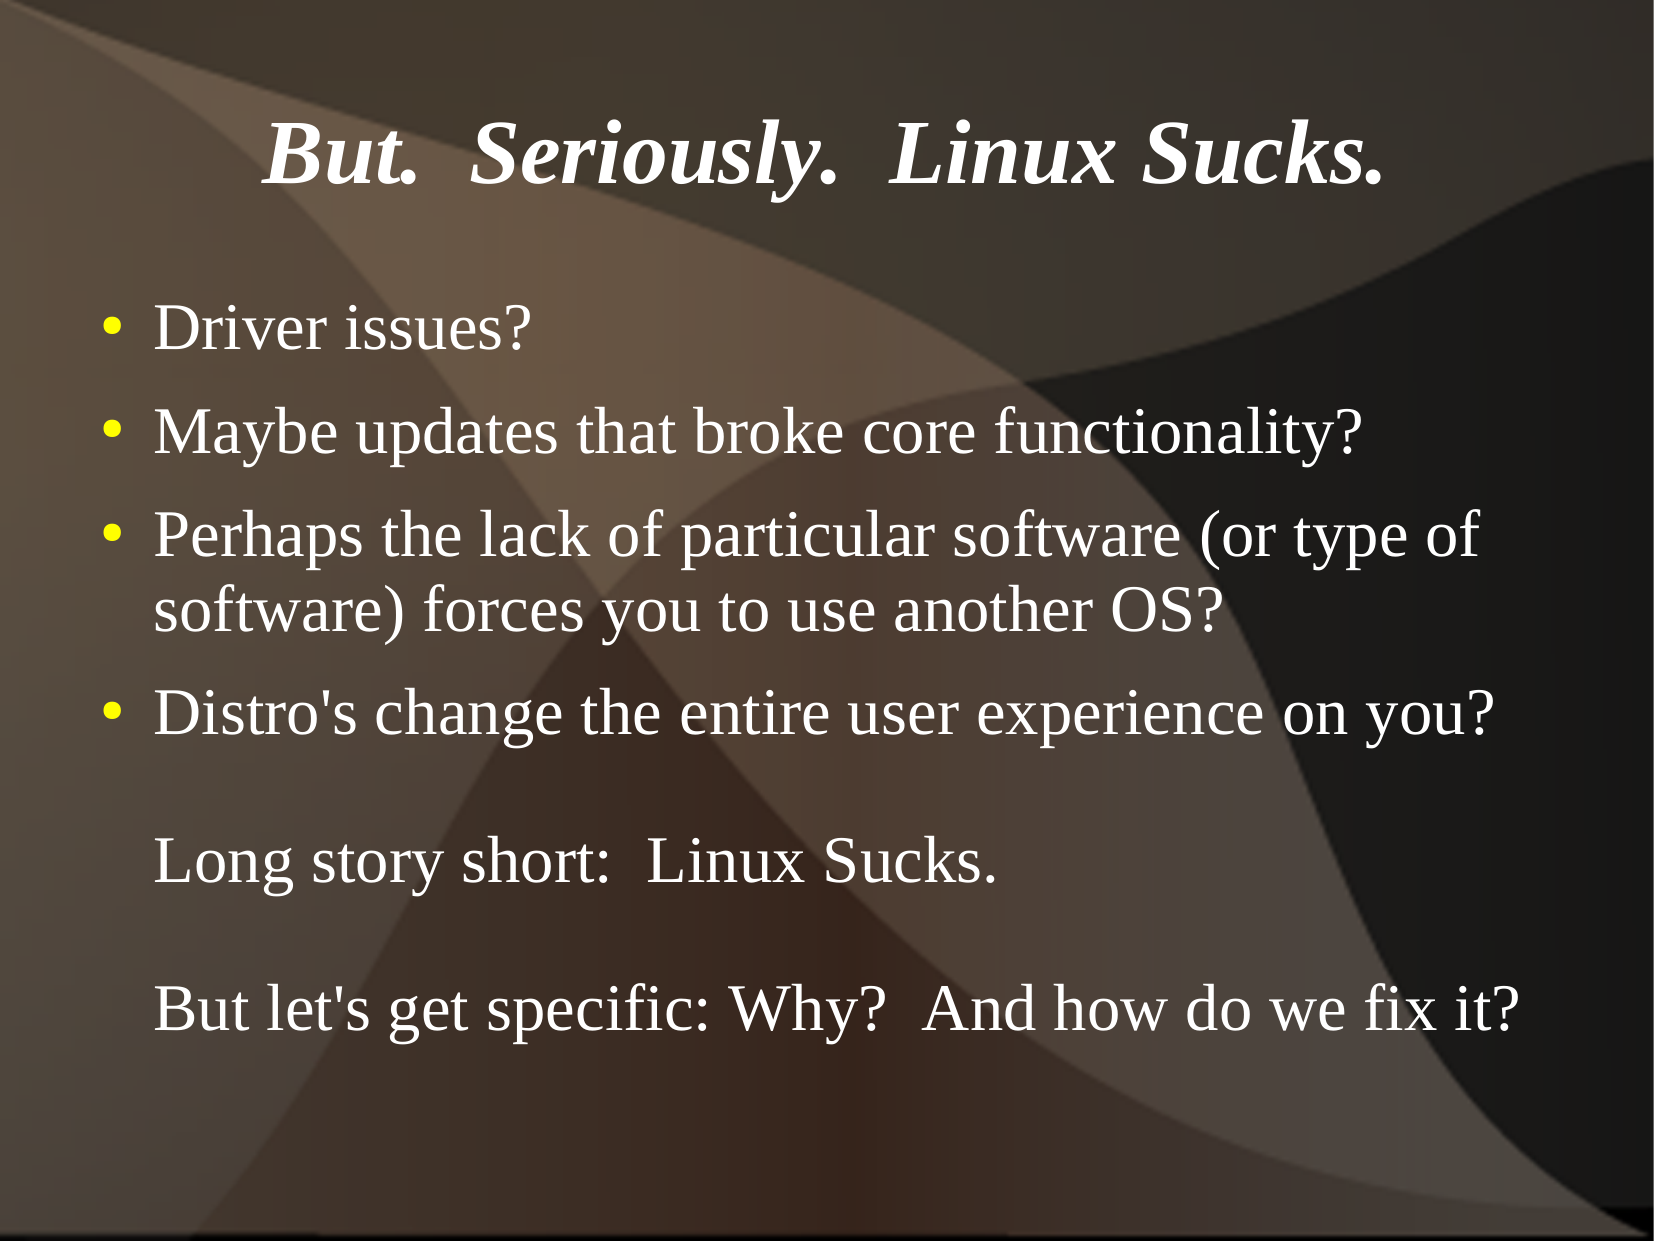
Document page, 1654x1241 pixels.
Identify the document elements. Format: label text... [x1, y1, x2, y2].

picture [0, 0, 1654, 1241]
list Driver issues? Maybe updates that broke core functionality? Perhaps the lack of particular software (or type of software) forces you to use another OS? Distro's change the entire user experience on you? Long story short: Linux Sucks. But let's get specific: Why? And how do we fix it? [82, 290, 1571, 1163]
title But. Seriously. Linux Sucks. [82, 56, 1571, 250]
